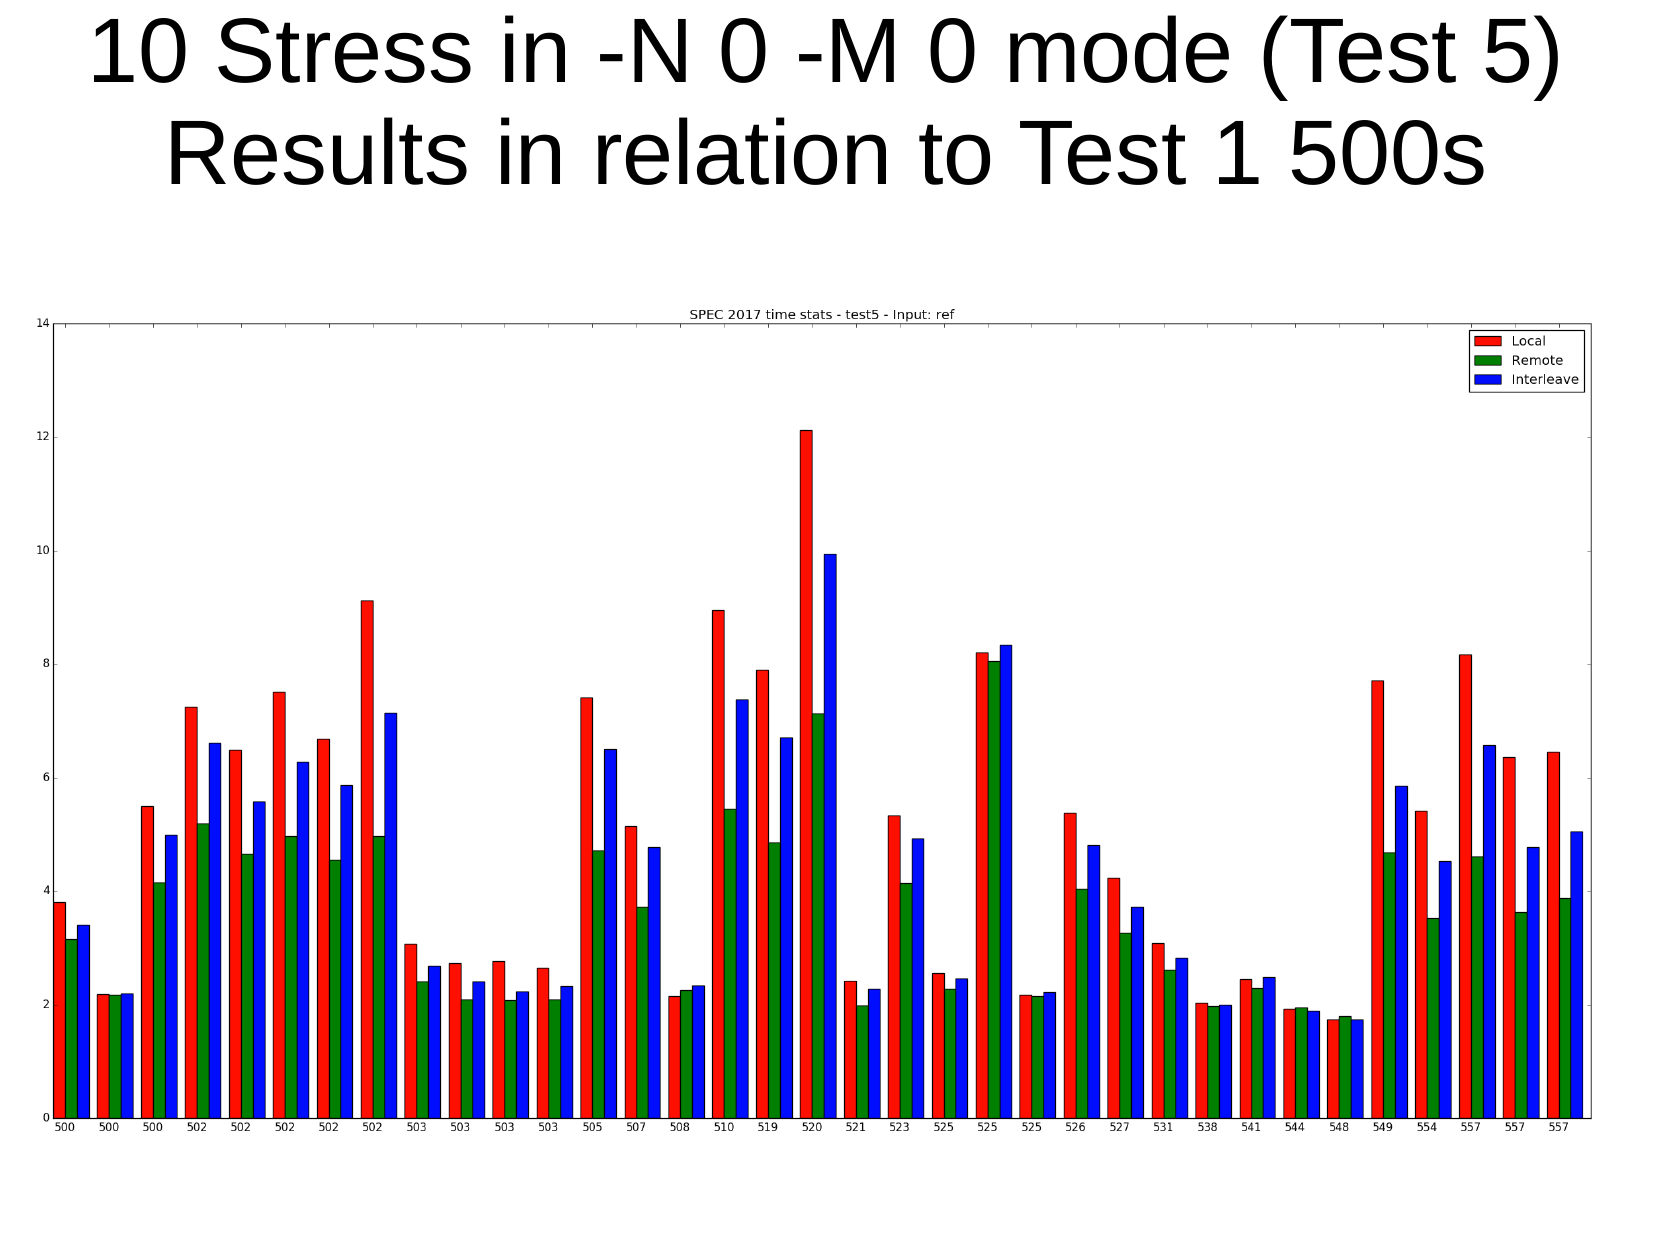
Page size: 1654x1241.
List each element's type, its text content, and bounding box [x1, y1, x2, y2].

title 10 Stress in -N 0 -M 0 mode (Test 5) Results in relation to Test 1 500s [82, 0, 1571, 224]
picture [0, 224, 1654, 1217]
